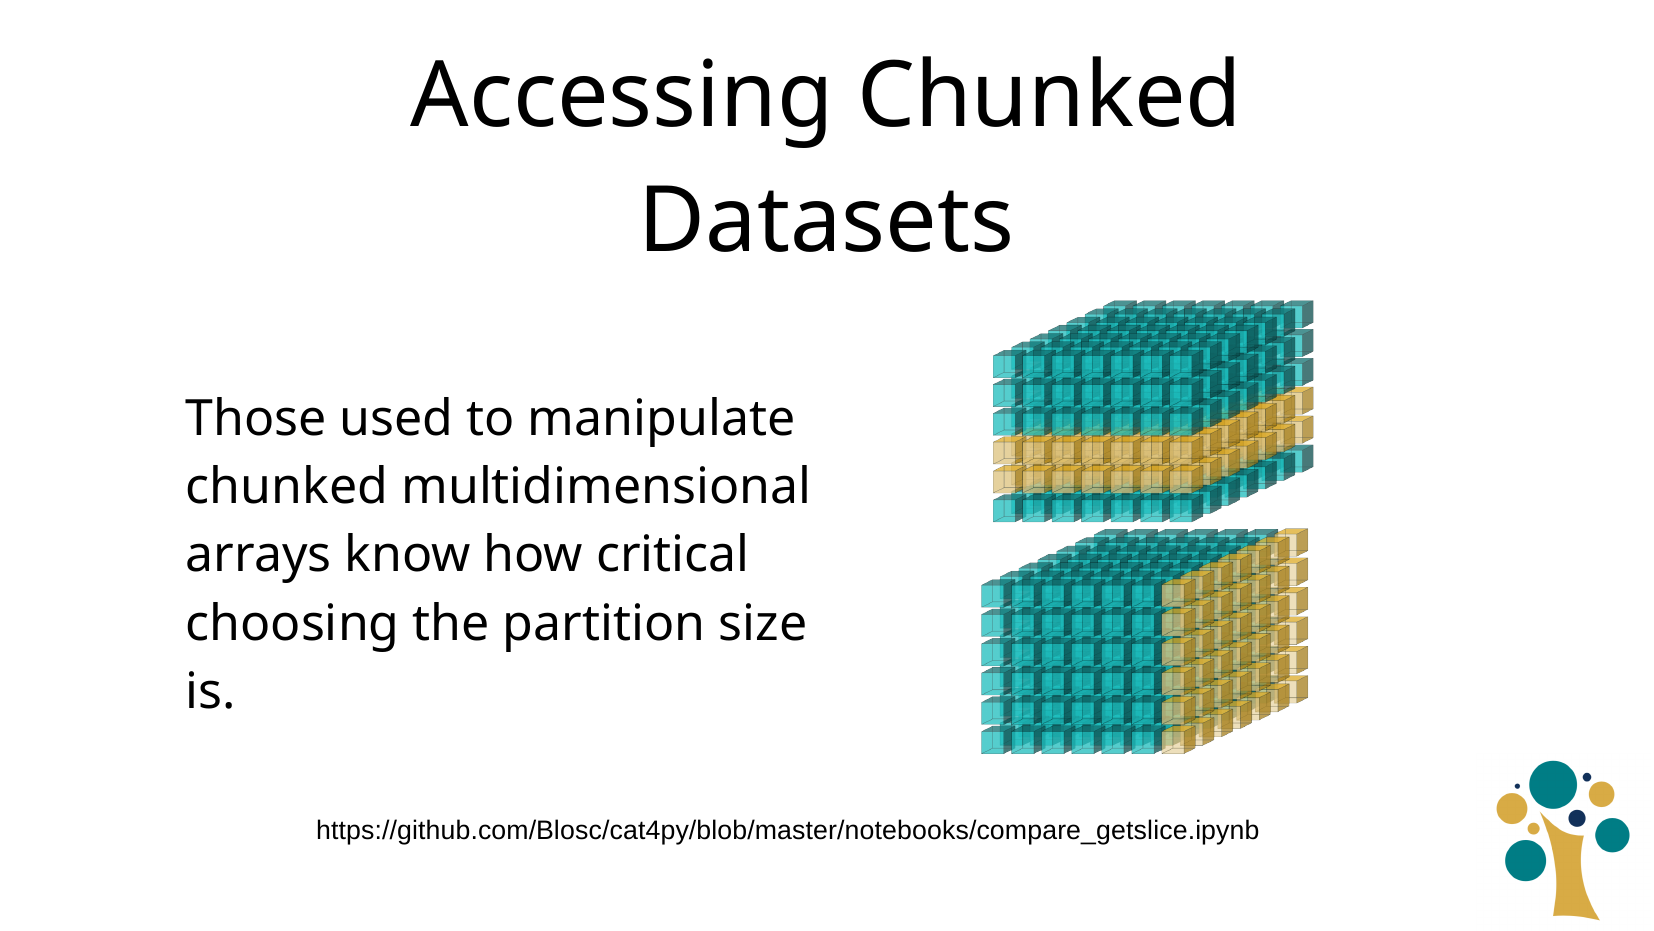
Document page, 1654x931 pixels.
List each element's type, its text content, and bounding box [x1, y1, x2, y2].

text_box Those used to manipulate chunked multidimensional arrays know how critical choosing the partition size is. [177, 377, 850, 727]
text_box https://github.com/Blosc/cat4py/blob/master/notebooks/compare_getslice.ipynb [307, 810, 1270, 852]
picture [1476, 753, 1651, 931]
picture [961, 231, 1333, 824]
text_box Accessing Chunked Datasets [297, 24, 1357, 259]
